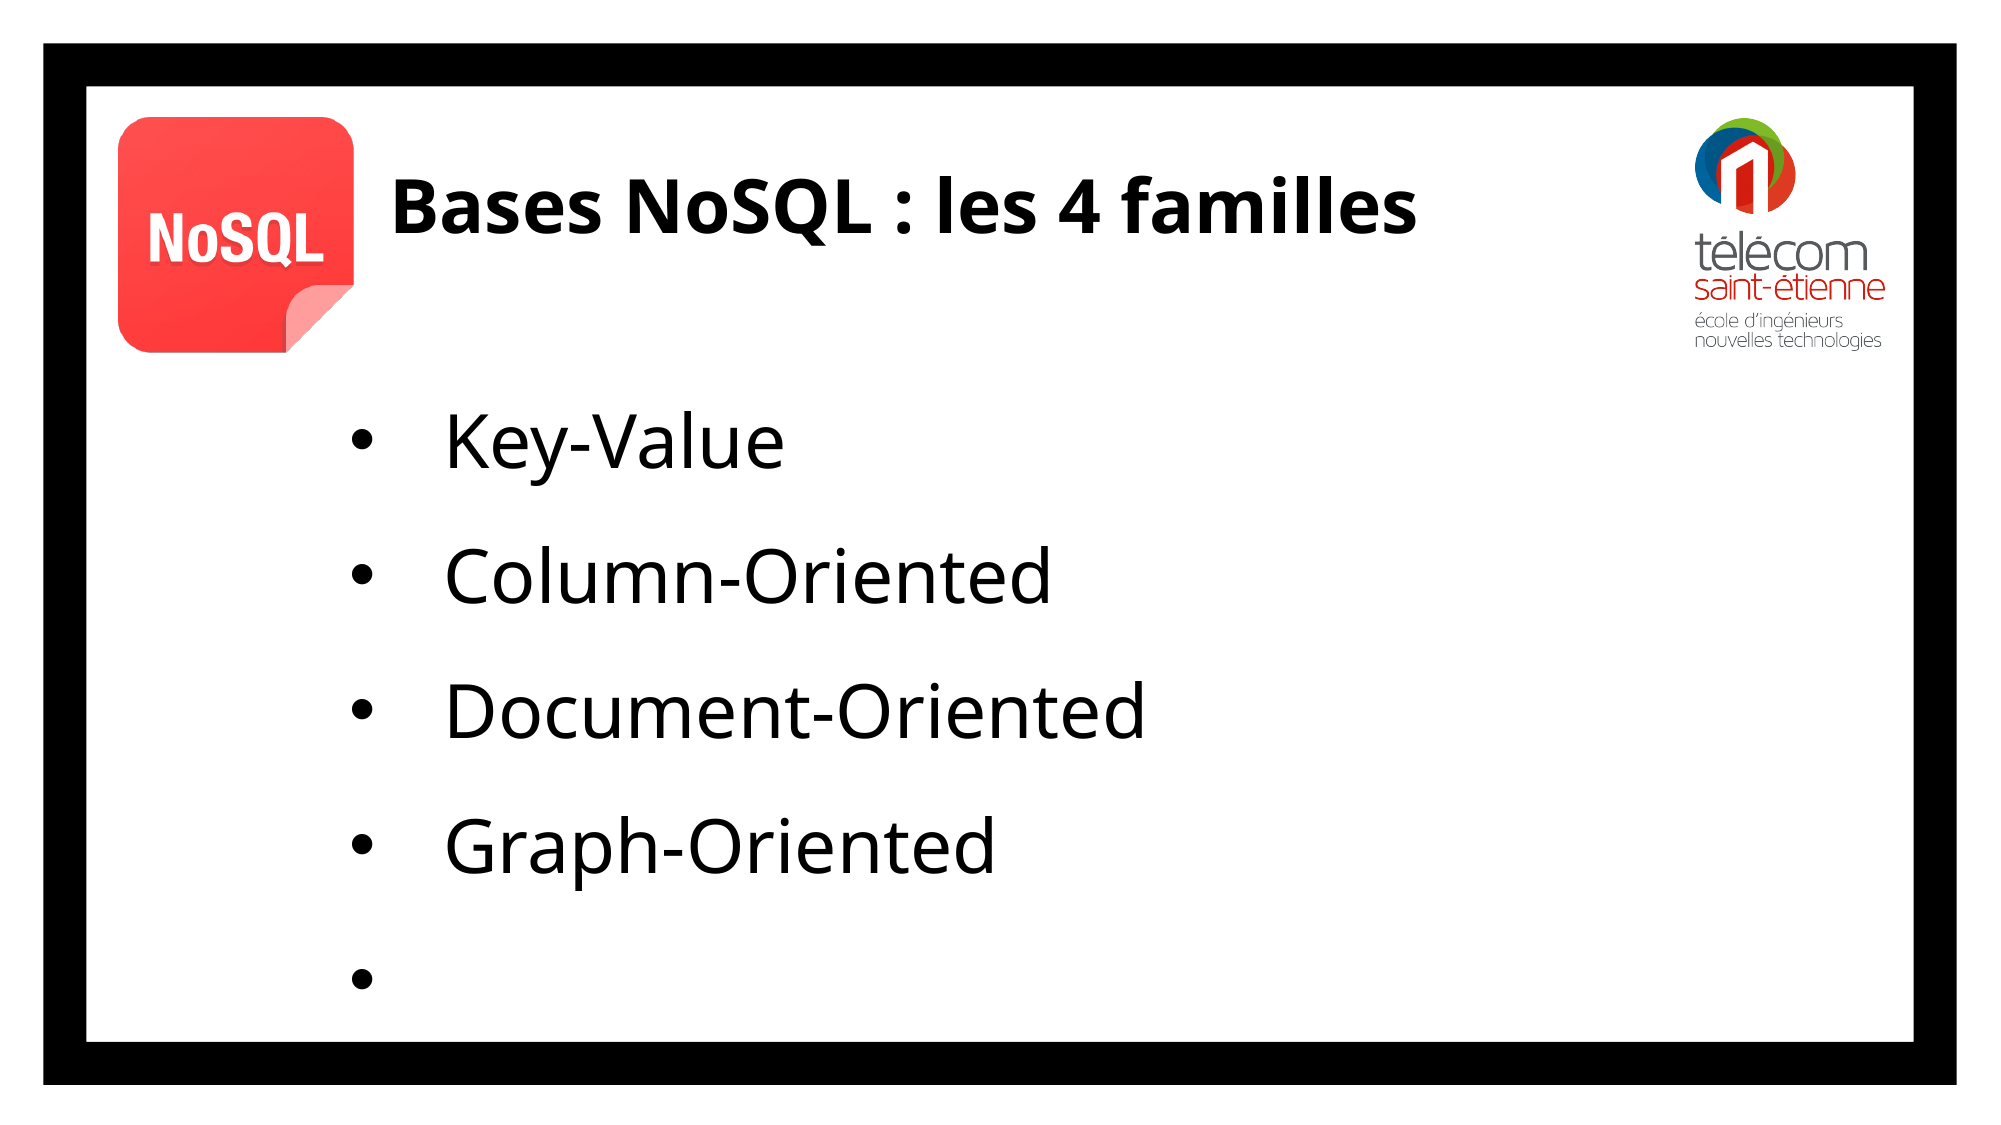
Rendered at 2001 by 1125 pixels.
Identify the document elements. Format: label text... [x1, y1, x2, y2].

picture [1695, 118, 1885, 351]
text_box Key-Value Column-Oriented Document-Oriented Graph-Oriented [334, 341, 1757, 1023]
title Bases NoSQL : les 4 familles [370, 138, 1695, 304]
picture [101, 100, 370, 369]
